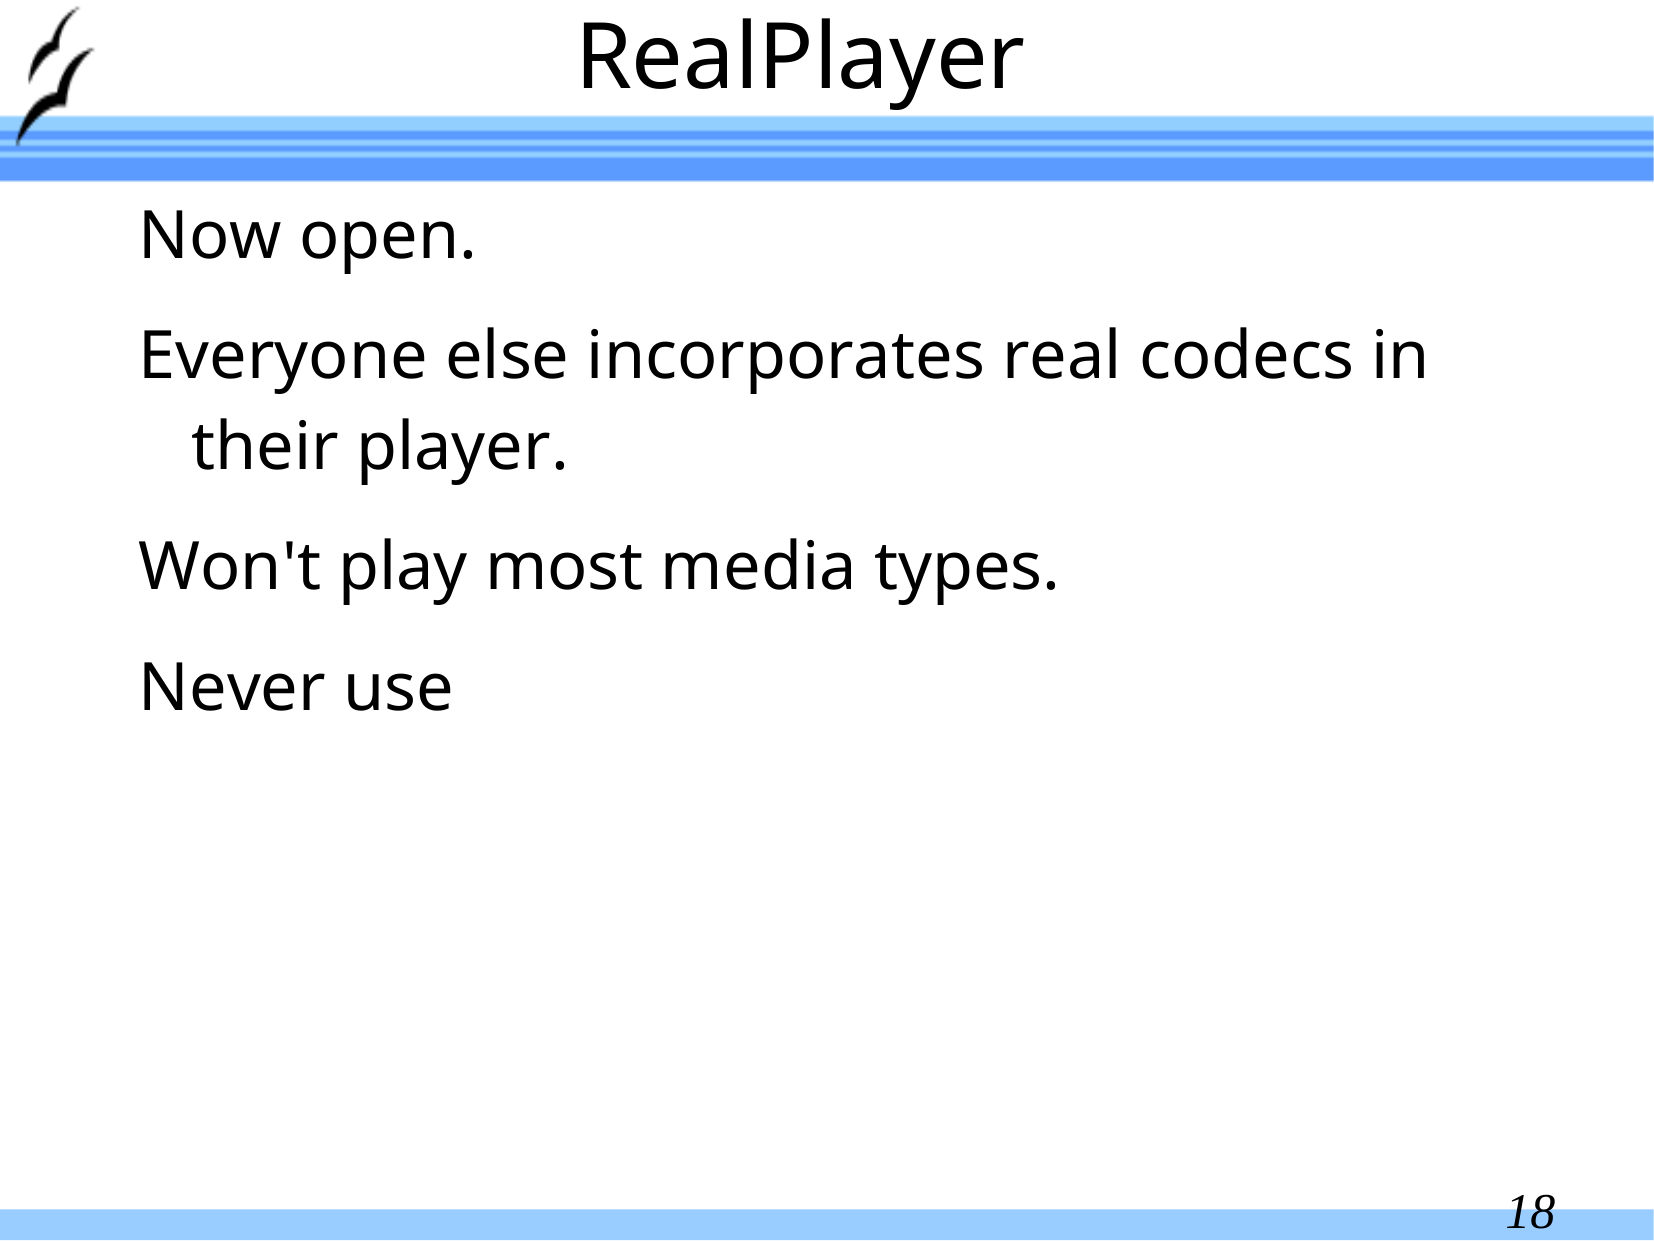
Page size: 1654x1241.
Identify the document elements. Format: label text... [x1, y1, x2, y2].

picture [0, 0, 1654, 188]
title RealPlayer [94, 0, 1507, 121]
list Now open. Everyone else incorporates real codecs in their player. Won't play most media types. Never use [120, 187, 1533, 1195]
